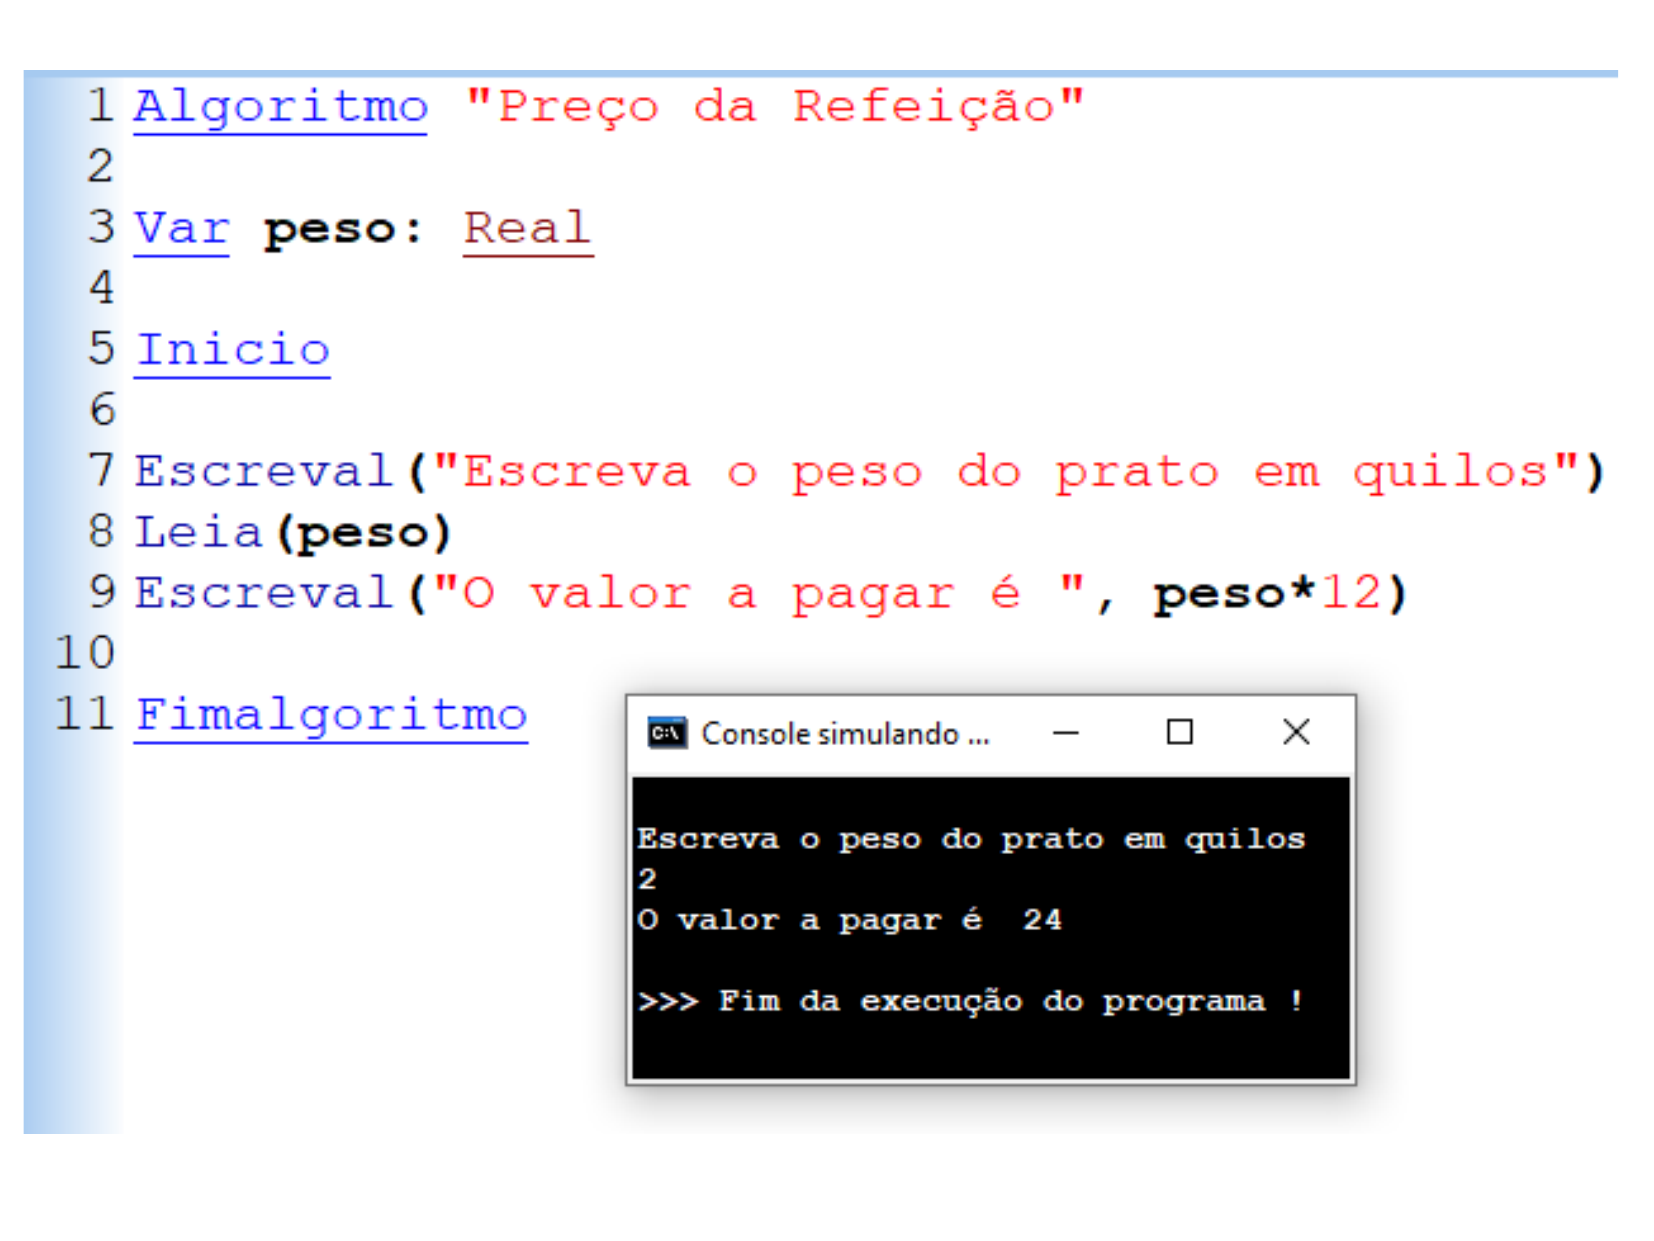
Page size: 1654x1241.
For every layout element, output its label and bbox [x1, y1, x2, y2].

picture [23, 70, 1619, 1134]
